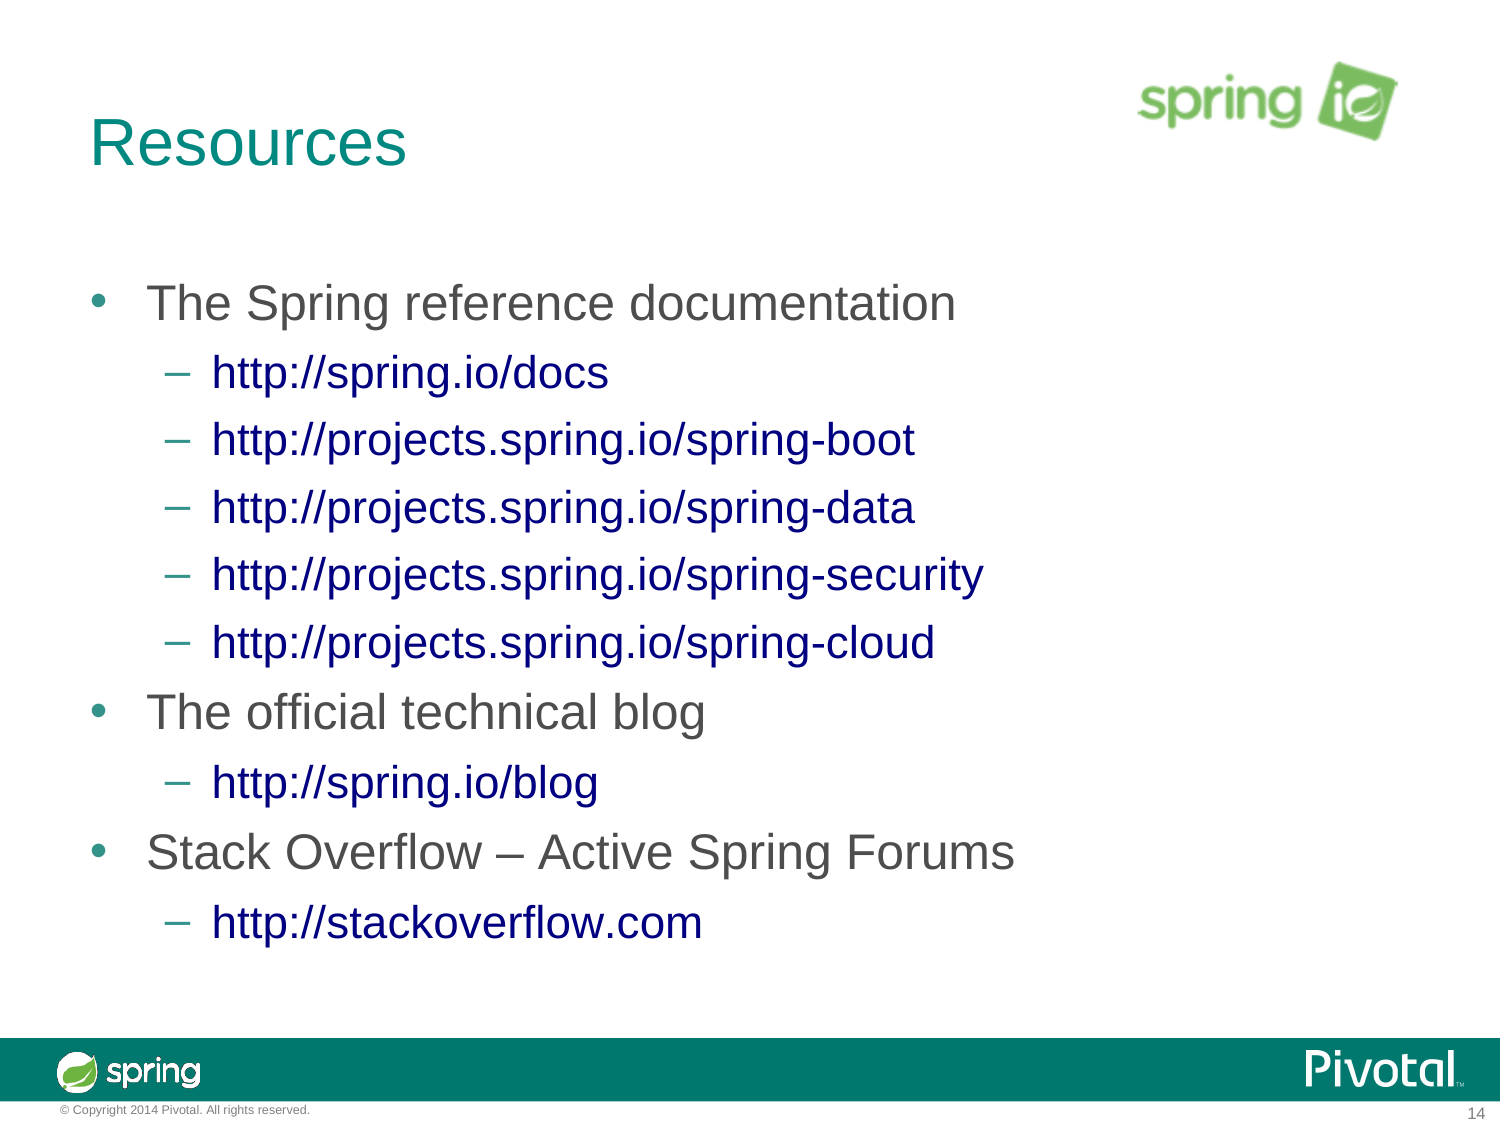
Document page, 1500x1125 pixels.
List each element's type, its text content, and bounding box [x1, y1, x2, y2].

picture [32, 1041, 210, 1103]
picture [1114, 44, 1411, 159]
picture [1306, 1050, 1464, 1087]
title Resources [75, 45, 1426, 233]
list The Spring reference documentation http://spring.io/docs http://projects.spring.io/spring-boot http://projects.spring.io/spring-data http://projects.spring.io/spring-security http://projects.spring.io/spring-cloud The official technical blog http://spring.io/blog Stack Overflow – Active Spring Forums http://stackoverflow.com [75, 262, 1426, 955]
